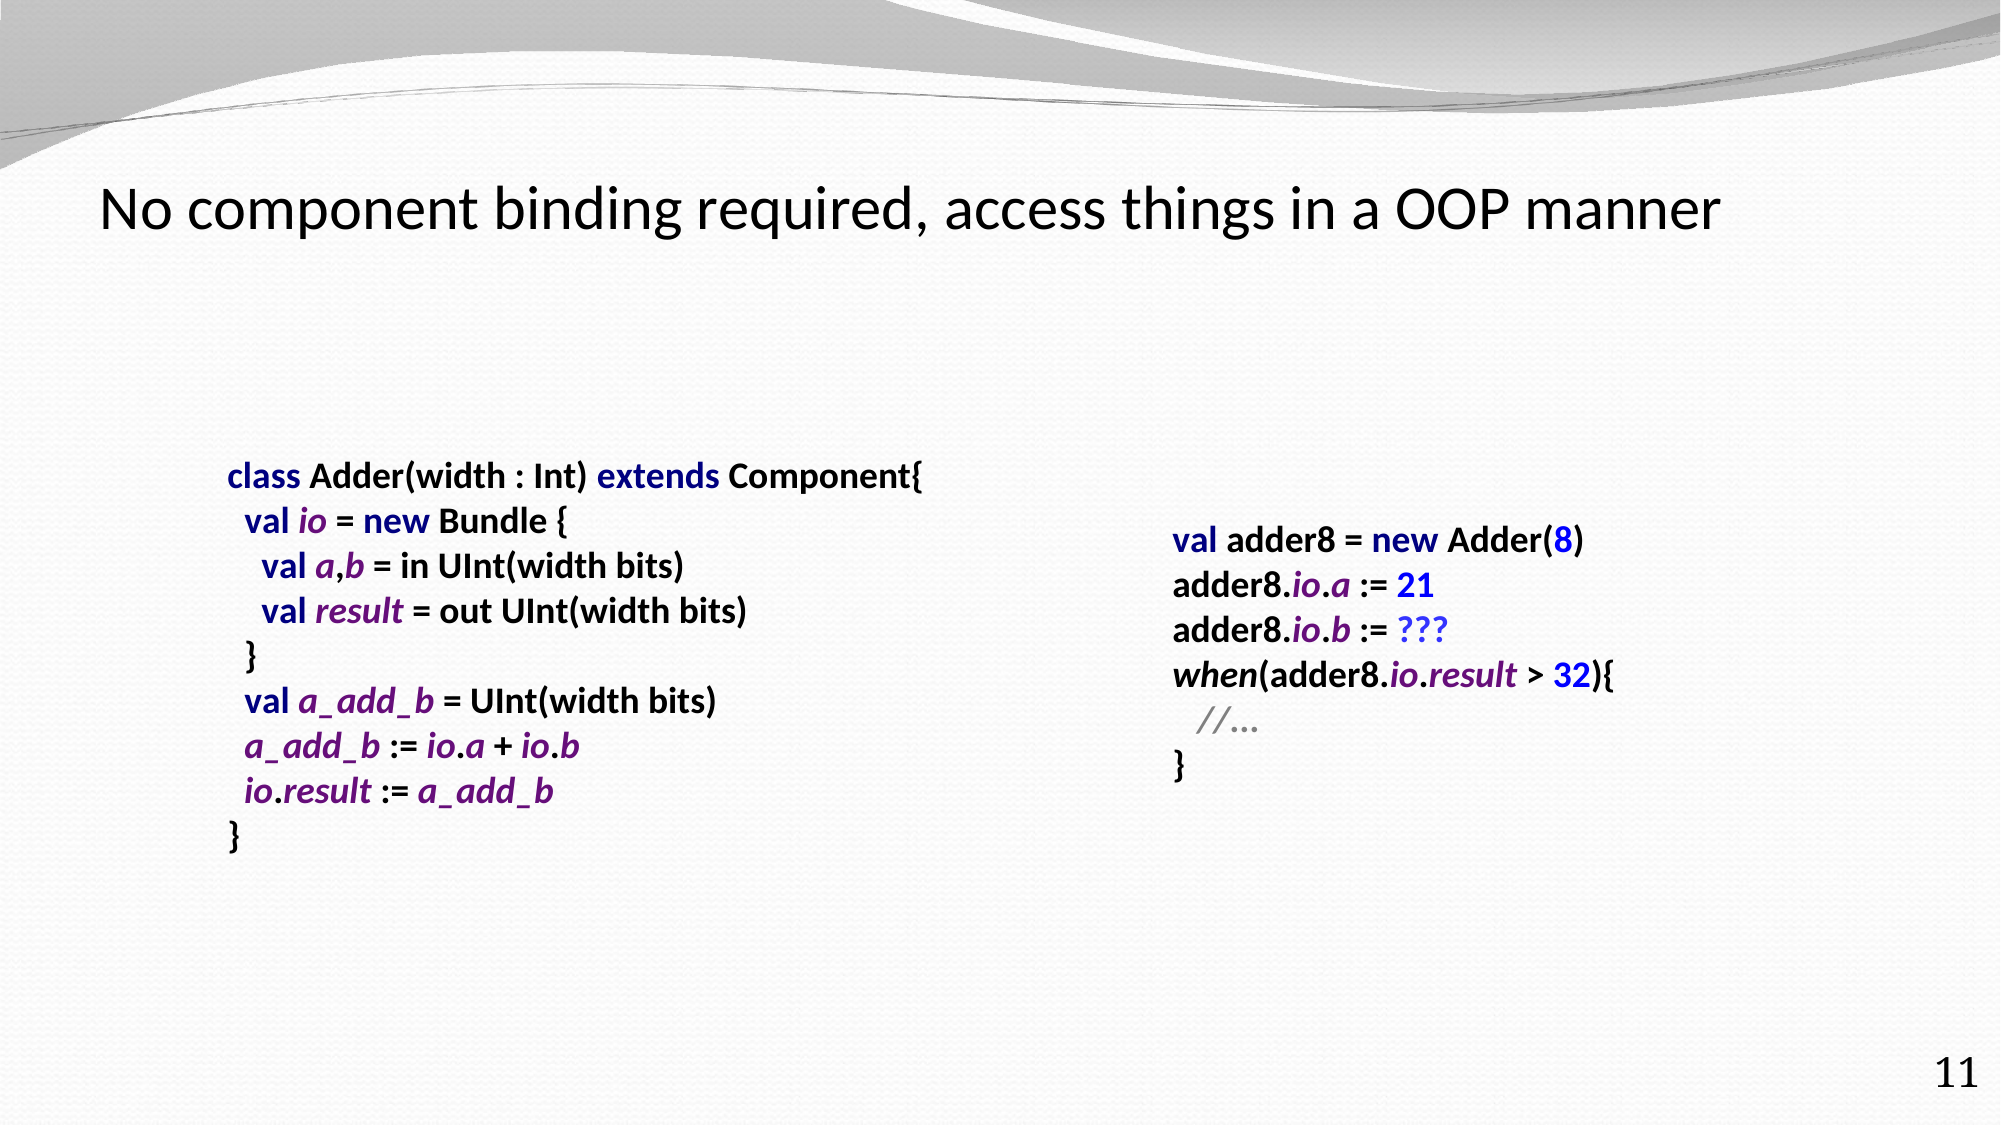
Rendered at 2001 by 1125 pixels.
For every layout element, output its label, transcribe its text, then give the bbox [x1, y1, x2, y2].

text_box <numéro> [1813, 1042, 1981, 1103]
text_box val adder8 = new Adder(8) adder8.io.a := 21 adder8.io.b := ??? when(adder8.io.result > 32){ //... } [1157, 507, 1657, 793]
picture [0, 0, 2001, 1125]
title No component binding required, access things in a OOP manner [99, 54, 1985, 242]
text_box class Adder(width : Int) extends Component{ val io = new Bundle { val a,b = in UInt(width bits) val result = out UInt(width bits) } val a_add_b = UInt(width bits) a_add_b := io.a + io.b io.result := a_add_b } [212, 443, 950, 864]
